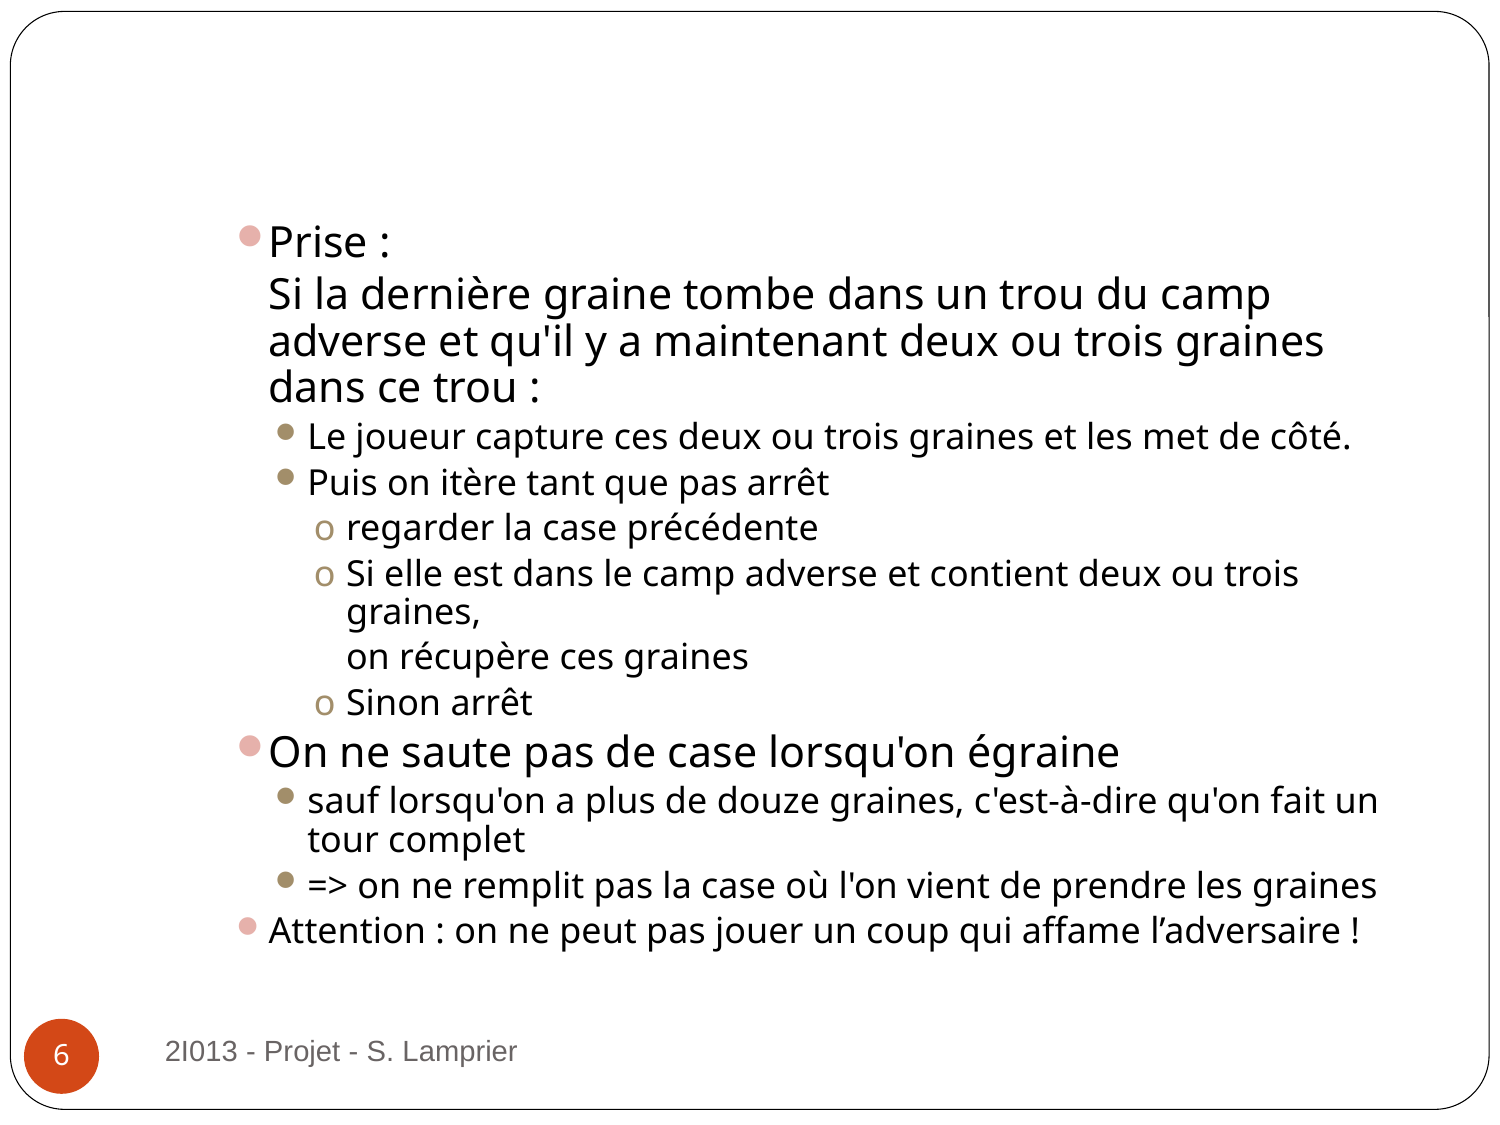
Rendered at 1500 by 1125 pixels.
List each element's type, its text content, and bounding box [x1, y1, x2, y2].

text_box <numéro> [23, 1018, 100, 1094]
text_box 2I013 - Projet - S. Lamprier [149, 1012, 801, 1088]
list Prise : Si la dernière graine tombe dans un trou du camp adverse et qu'il y a maintenant deux ou trois graines dans ce trou : Le joueur capture ces deux ou trois graines et les met de côté. Puis on itère tant que pas arrêt regarder la case précédente Si elle est dans le camp adverse et contient deux ou trois graines, on récupère ces graines Sinon arrêt On ne saute pas de case lorsqu'on égraine sauf lorsqu'on a plus de douze graines, c'est-à-dire qu'on fait un tour complet => on ne remplit pas la case où l'on vient de prendre les graines Attention : on ne peut pas jouer un coup qui affame l’adversaire ! [137, 212, 1413, 963]
